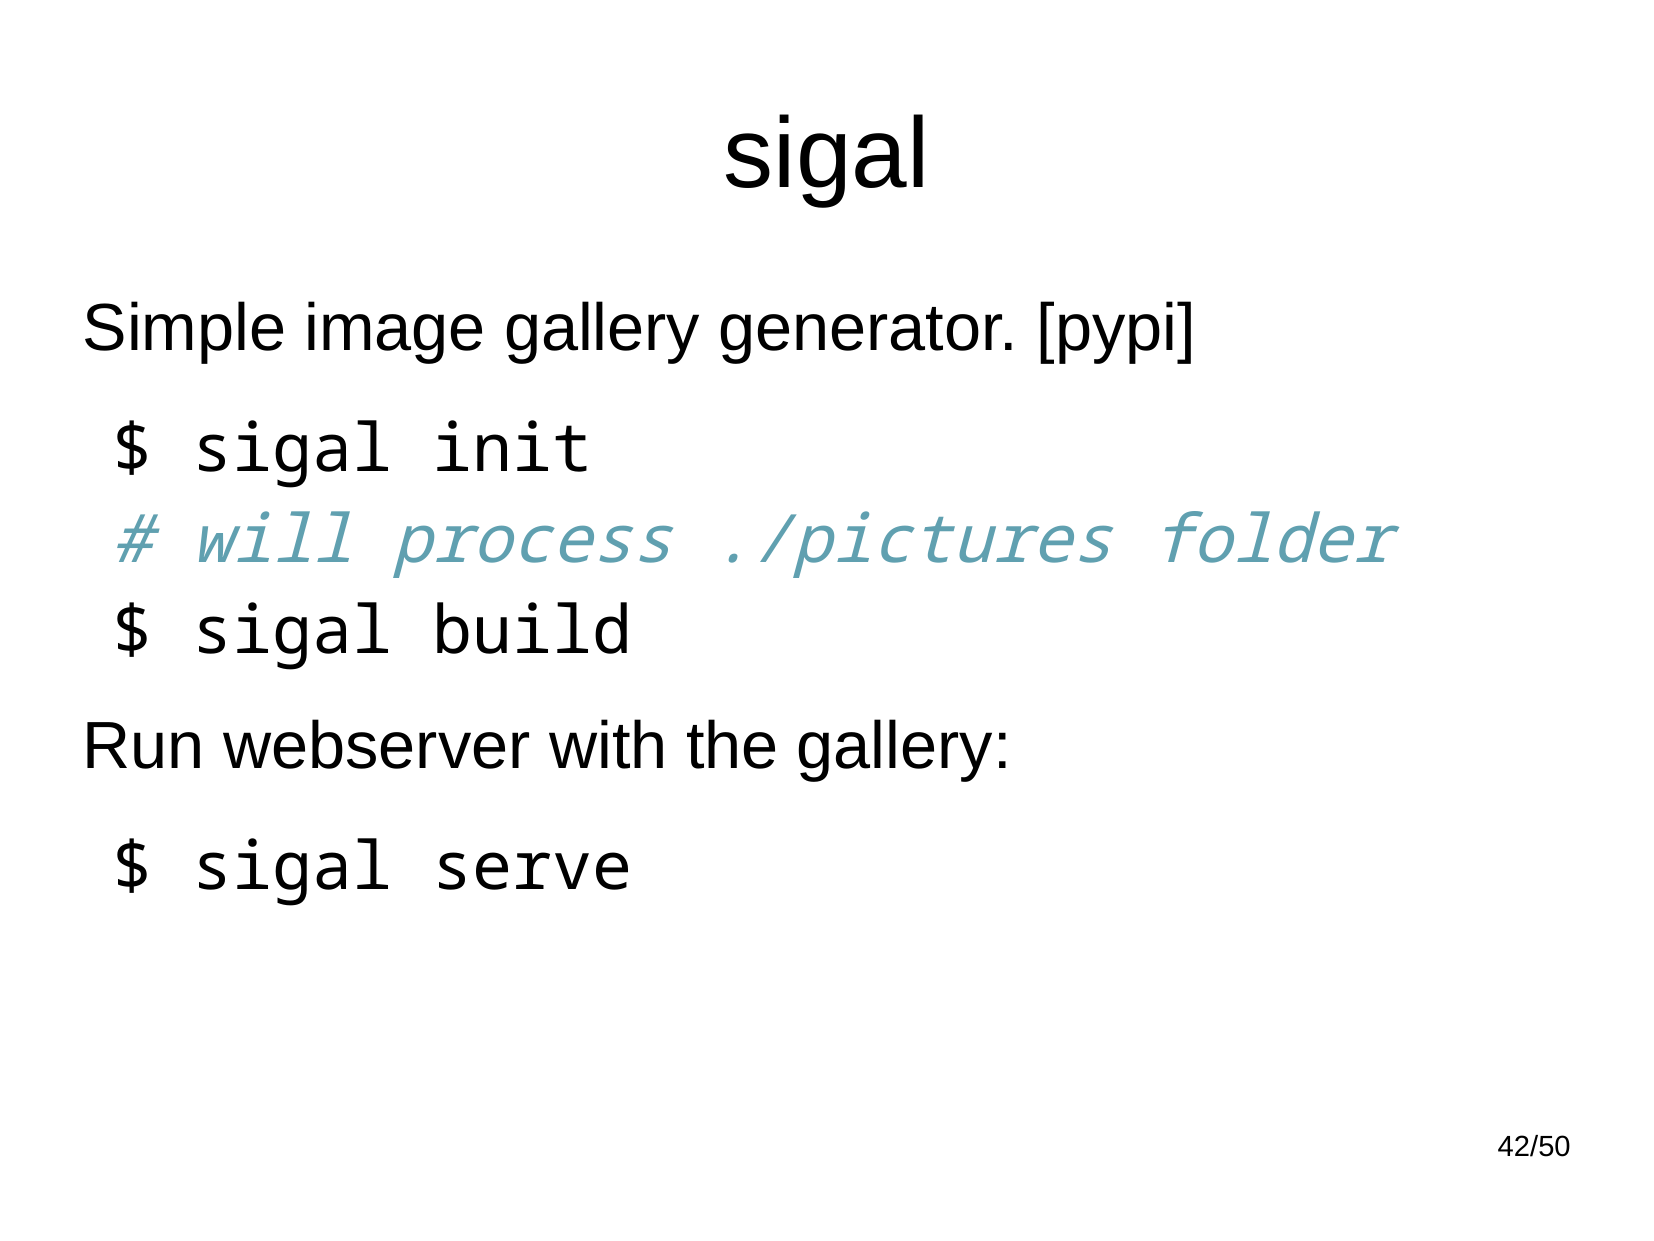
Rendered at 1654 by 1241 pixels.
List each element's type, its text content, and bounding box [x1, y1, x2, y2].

list Simple image gallery generator. [pypi] $ sigal init # will process ./pictures folder $ sigal build Run webserver with the gallery: $ sigal serve [82, 290, 1571, 1010]
title sigal [82, 97, 1571, 209]
